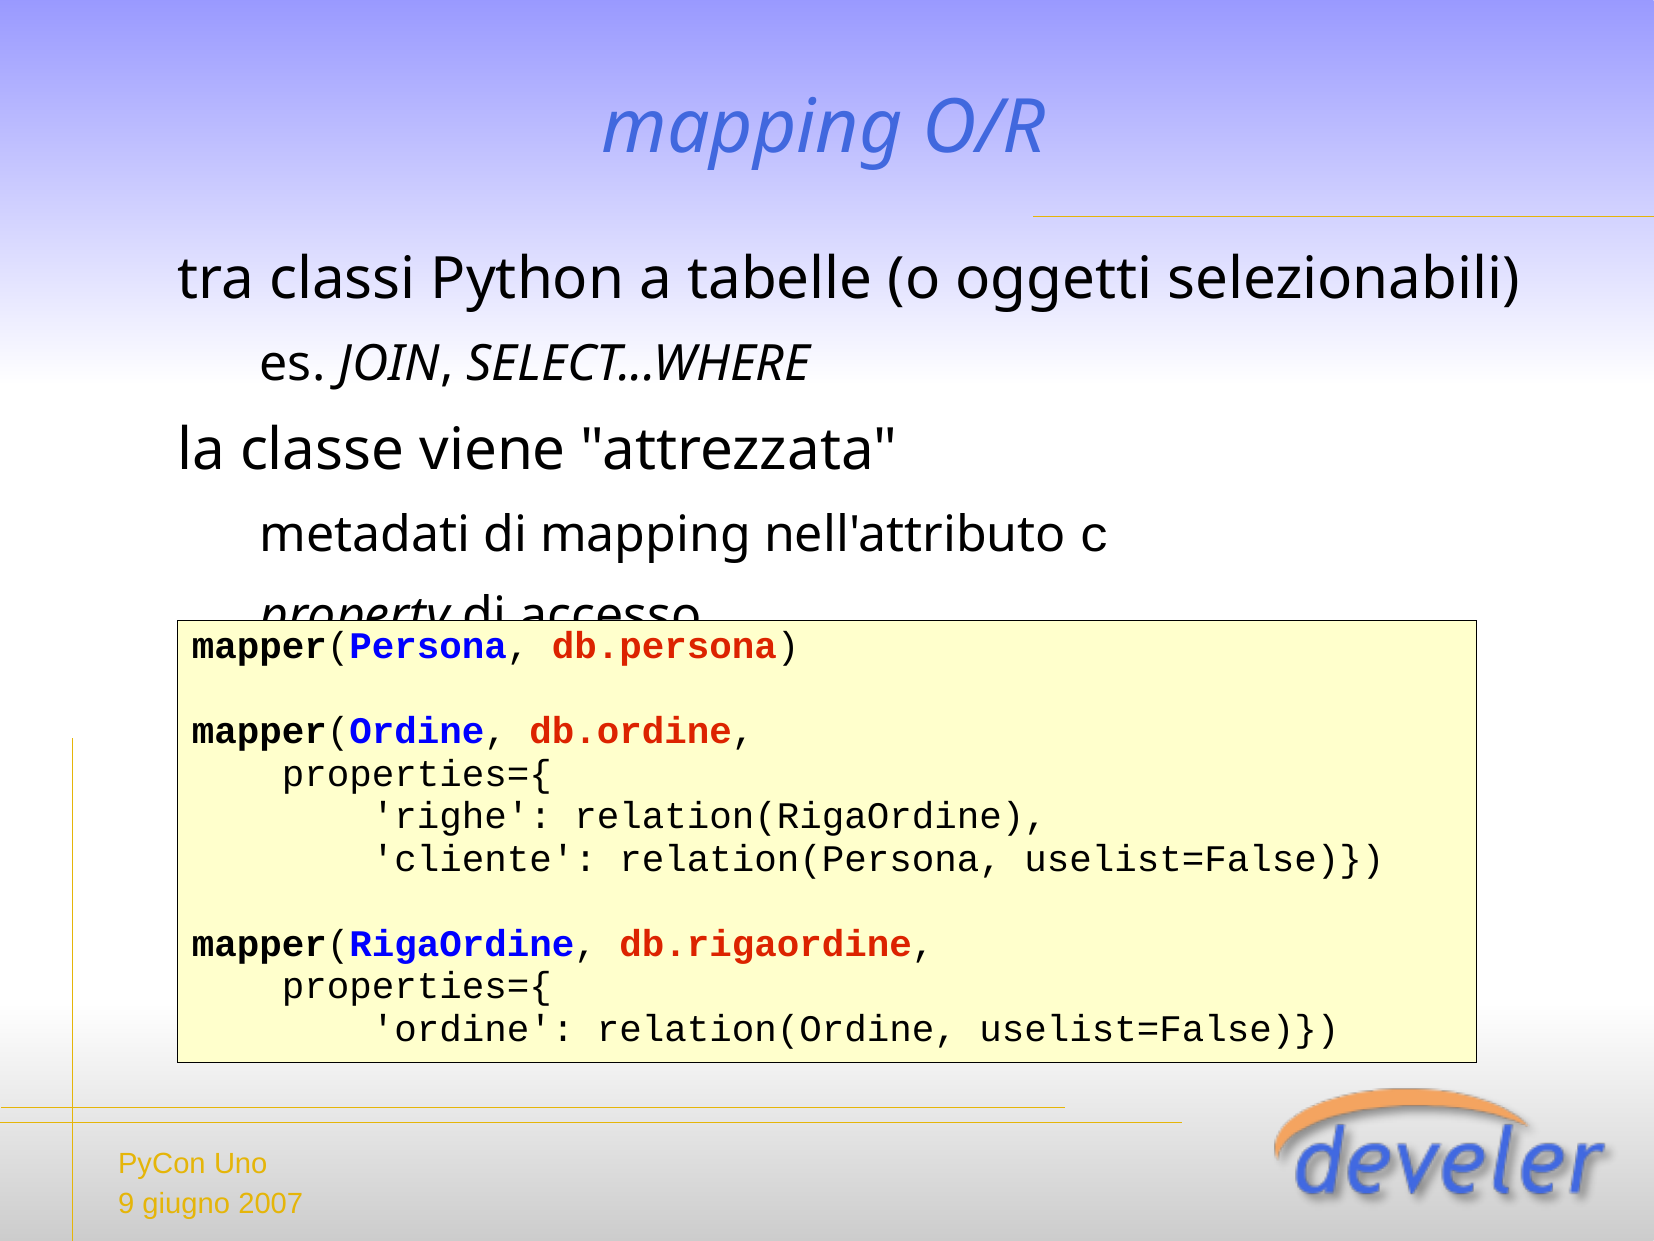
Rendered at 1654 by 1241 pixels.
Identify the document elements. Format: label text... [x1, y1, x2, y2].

list tra classi Python a tabelle (o oggetti selezionabili) es. JOIN, SELECT...WHERE la classe viene "attrezzata" metadati di mapping nell'attributo c property di accesso [82, 236, 1571, 1093]
picture [1269, 1083, 1622, 1211]
text_box mapper(Persona, db.persona) mapper(Ordine, db.ordine, properties={ 'righe': relation(RigaOrdine), 'cliente': relation(Persona, uselist=False)}) mapper(RigaOrdine, db.rigaordine, properties={ 'ordine': relation(Ordine, uselist=False)}) [177, 620, 1477, 1063]
title mapping O/R [82, 29, 1565, 217]
